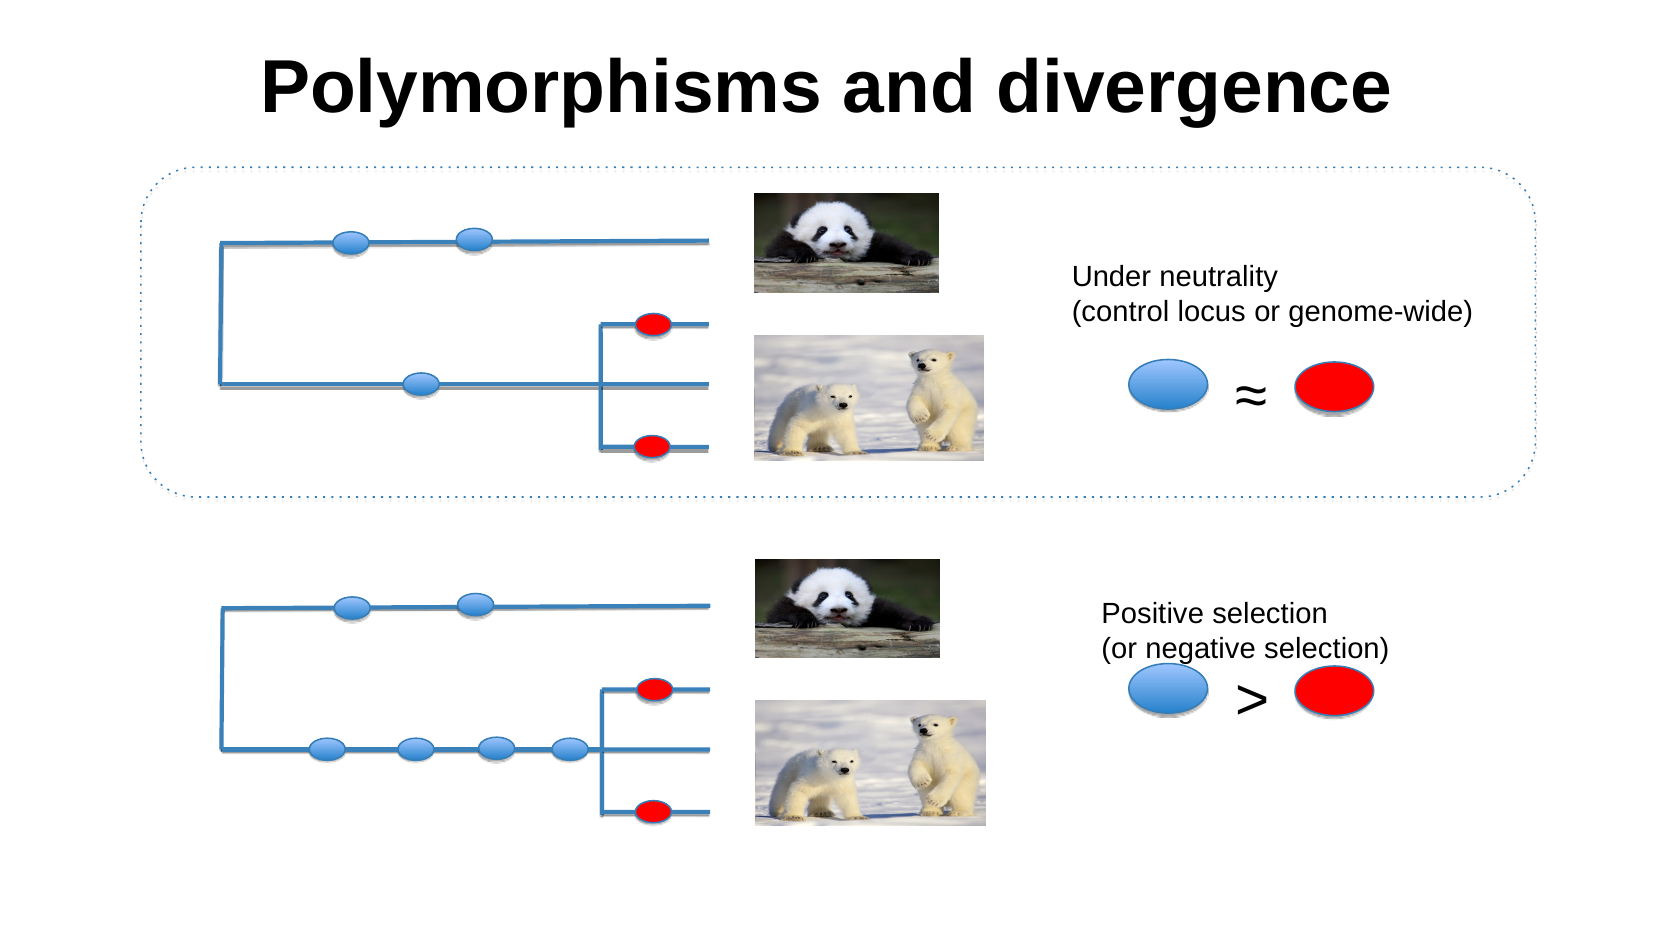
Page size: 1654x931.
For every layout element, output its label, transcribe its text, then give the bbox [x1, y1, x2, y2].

text_box > [1220, 672, 1285, 739]
text_box [1128, 672, 1208, 714]
text_box [1295, 361, 1374, 412]
text_box [634, 435, 671, 458]
title Polymorphisms and divergence [82, 5, 1571, 161]
text_box Positive selection (or negative selection) [1086, 587, 1405, 672]
text_box [309, 738, 346, 761]
text_box [457, 593, 494, 616]
text_box [332, 231, 369, 254]
picture [755, 700, 986, 826]
text_box [403, 372, 440, 396]
text_box ≈ [1220, 349, 1283, 435]
text_box [552, 738, 589, 761]
text_box [636, 678, 673, 701]
text_box [456, 228, 493, 251]
text_box [1128, 359, 1208, 410]
text_box [397, 738, 434, 761]
picture [755, 559, 940, 658]
text_box [478, 737, 515, 760]
text_box [635, 800, 672, 823]
text_box [1295, 672, 1374, 716]
text_box [635, 313, 672, 336]
picture [754, 335, 984, 461]
text_box Under neutrality (control locus or genome-wide) [1057, 250, 1489, 336]
text_box [334, 596, 371, 620]
picture [754, 193, 939, 293]
